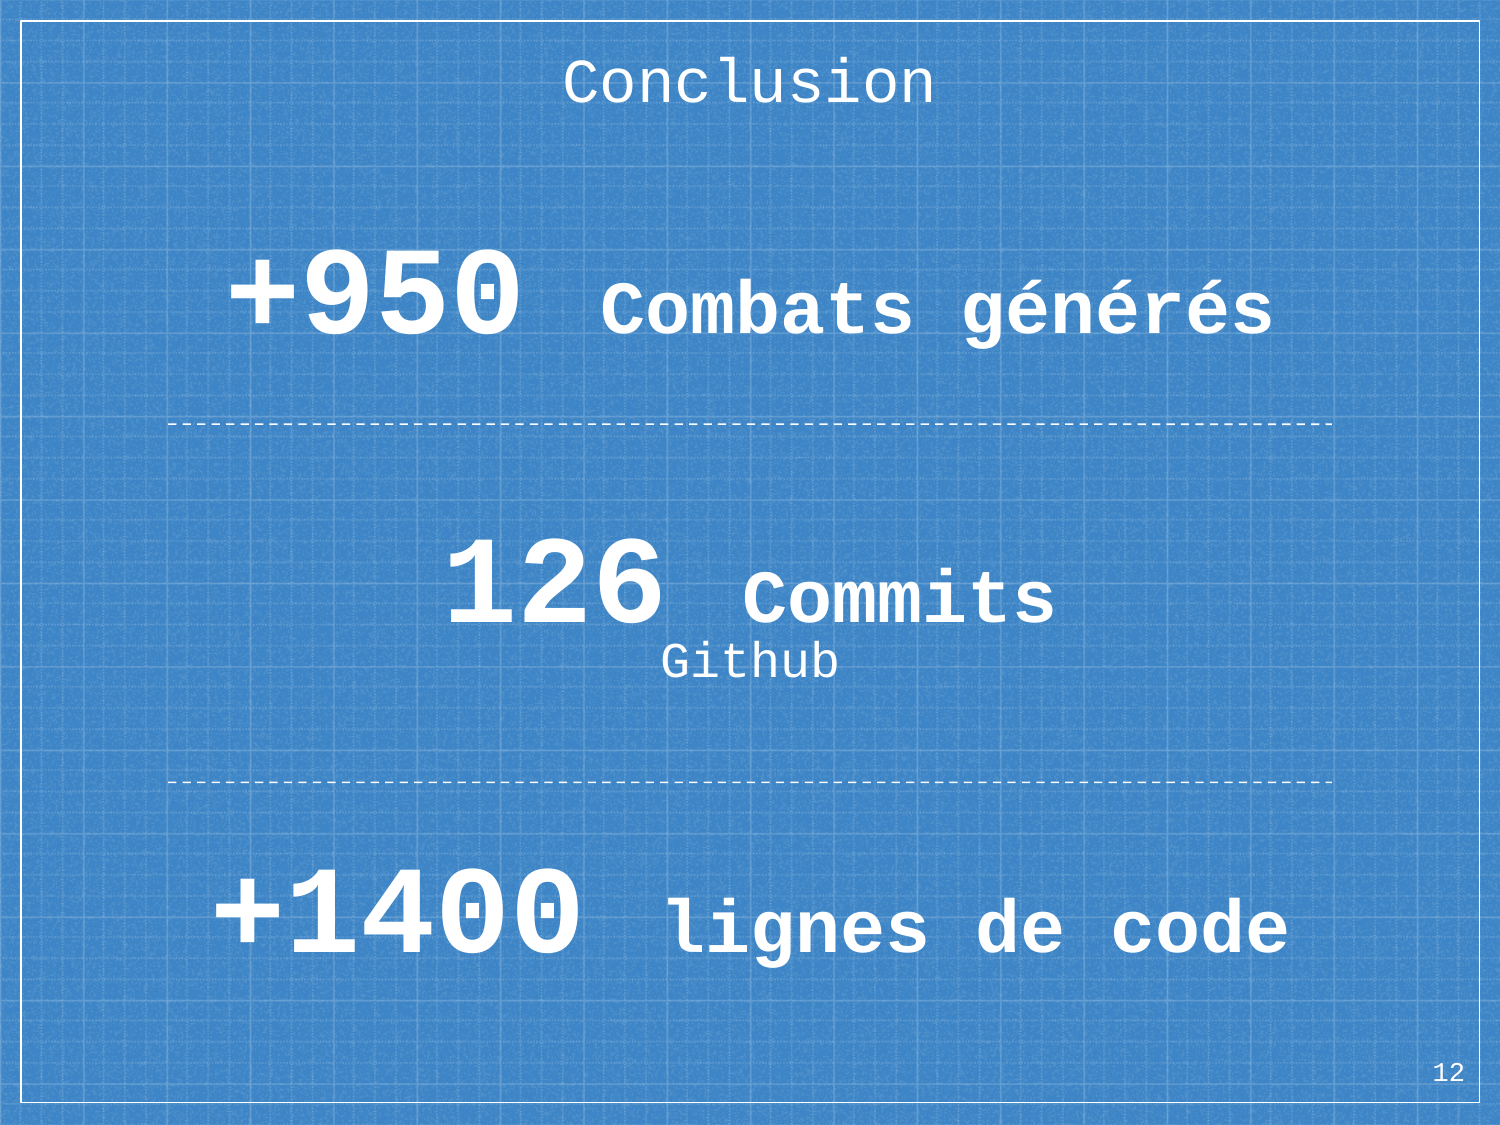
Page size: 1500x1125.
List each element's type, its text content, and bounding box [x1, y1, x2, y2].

title +1400 lignes de code [67, 812, 1433, 1009]
title +950 Combats générés [168, 193, 1332, 390]
slide_number <number> [1403, 1038, 1494, 1125]
subtitle Github [168, 612, 1332, 714]
picture [0, 0, 1500, 1125]
picture [22, 22, 1479, 1102]
subtitle Conclusion [168, 24, 1332, 126]
title 126 Commits [168, 482, 1332, 612]
